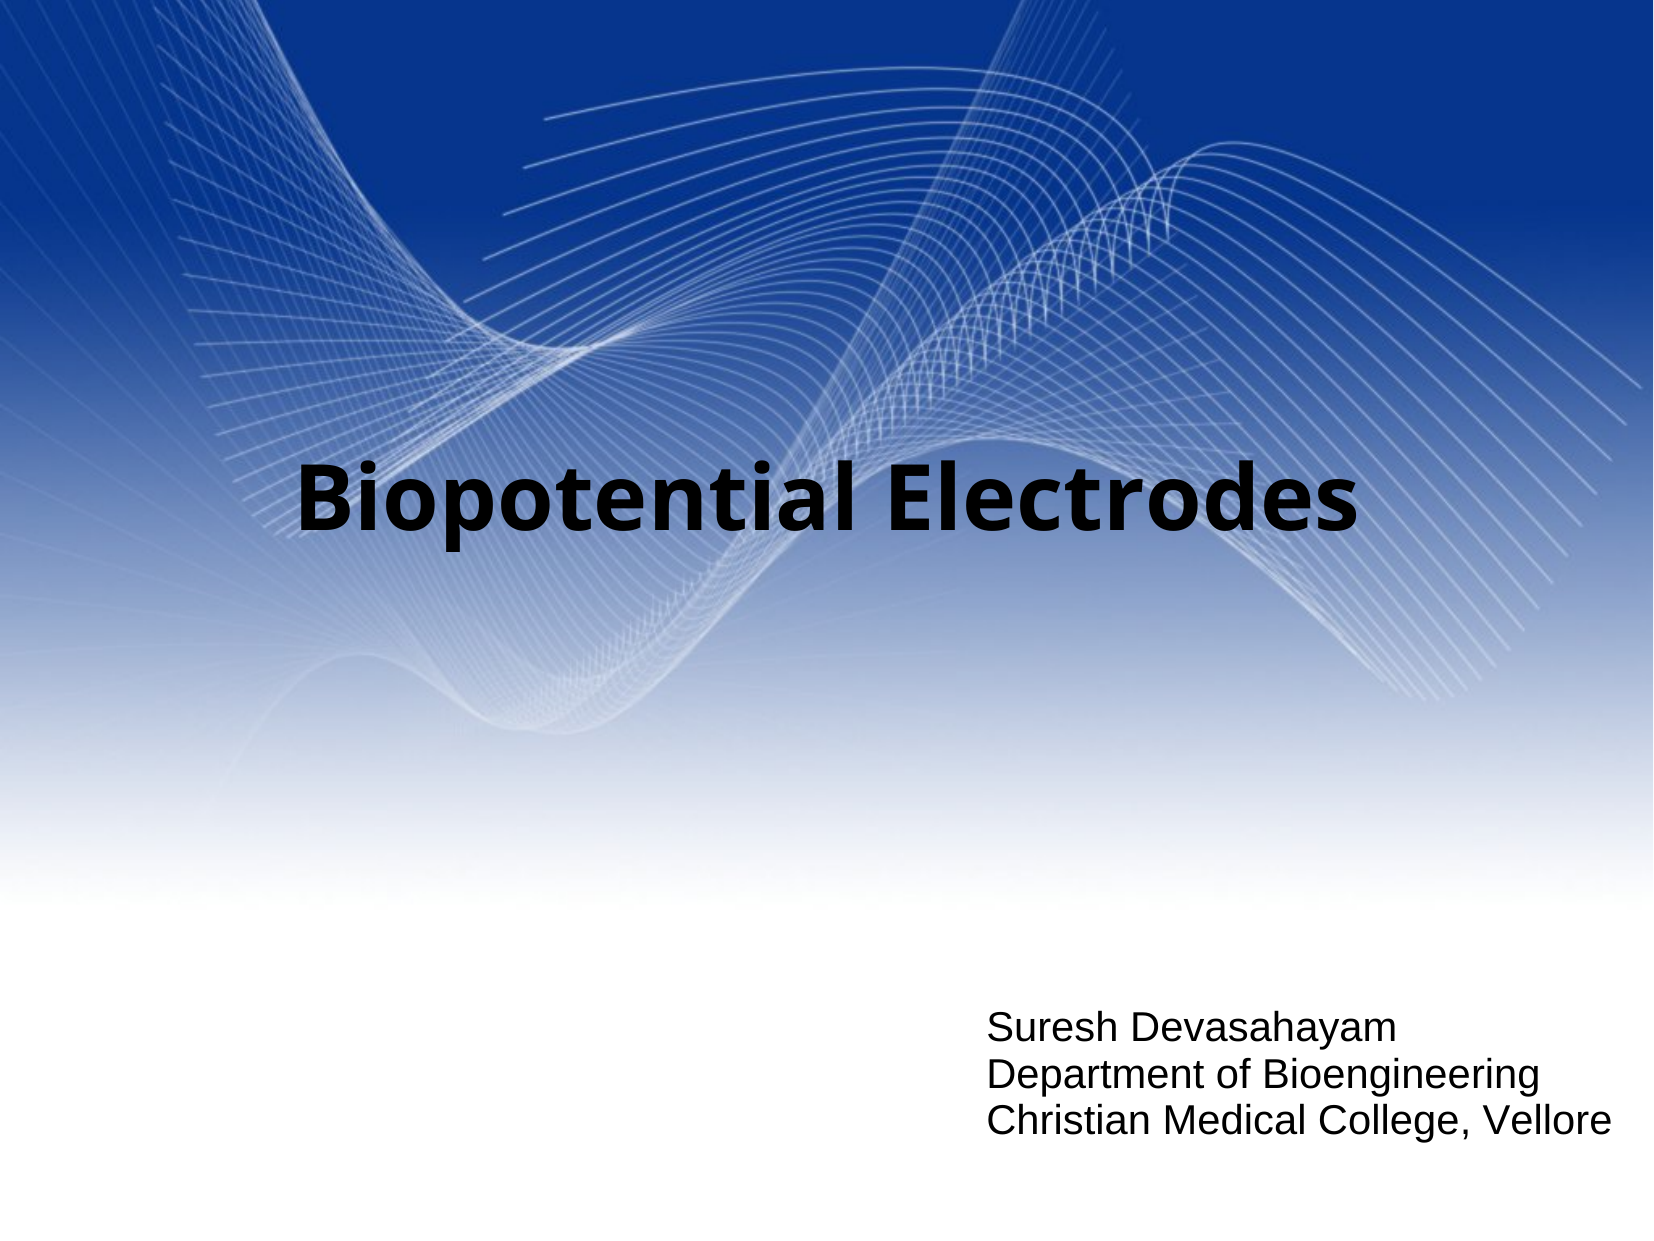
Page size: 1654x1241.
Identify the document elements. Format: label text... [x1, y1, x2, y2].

picture [0, 0, 1654, 1241]
list Suresh Devasahayam Department of Bioengineering Christian Medical College, Vellore [915, 1003, 1625, 1192]
title Biopotential Electrodes [0, 386, 1653, 853]
